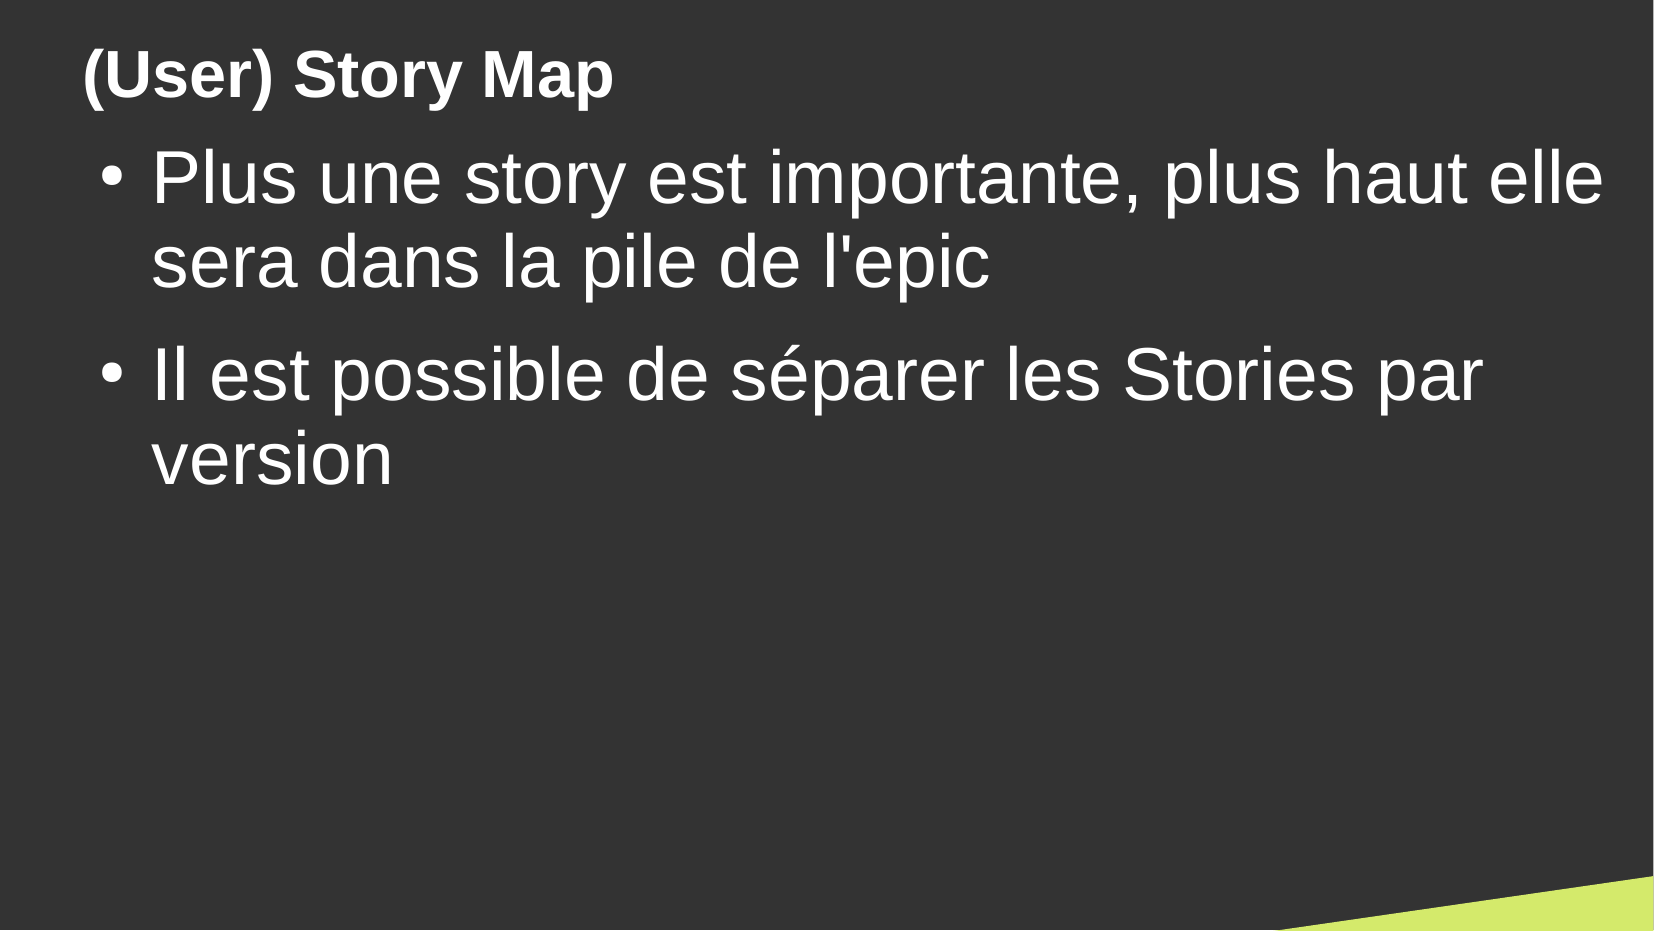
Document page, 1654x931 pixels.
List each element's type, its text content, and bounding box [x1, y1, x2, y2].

list Plus une story est importante, plus haut elle sera dans la pile de l'epic Il est possible de séparer les Stories par version [80, 135, 1620, 777]
title (User) Story Map [82, 37, 1571, 122]
text_box [1273, 876, 1654, 931]
